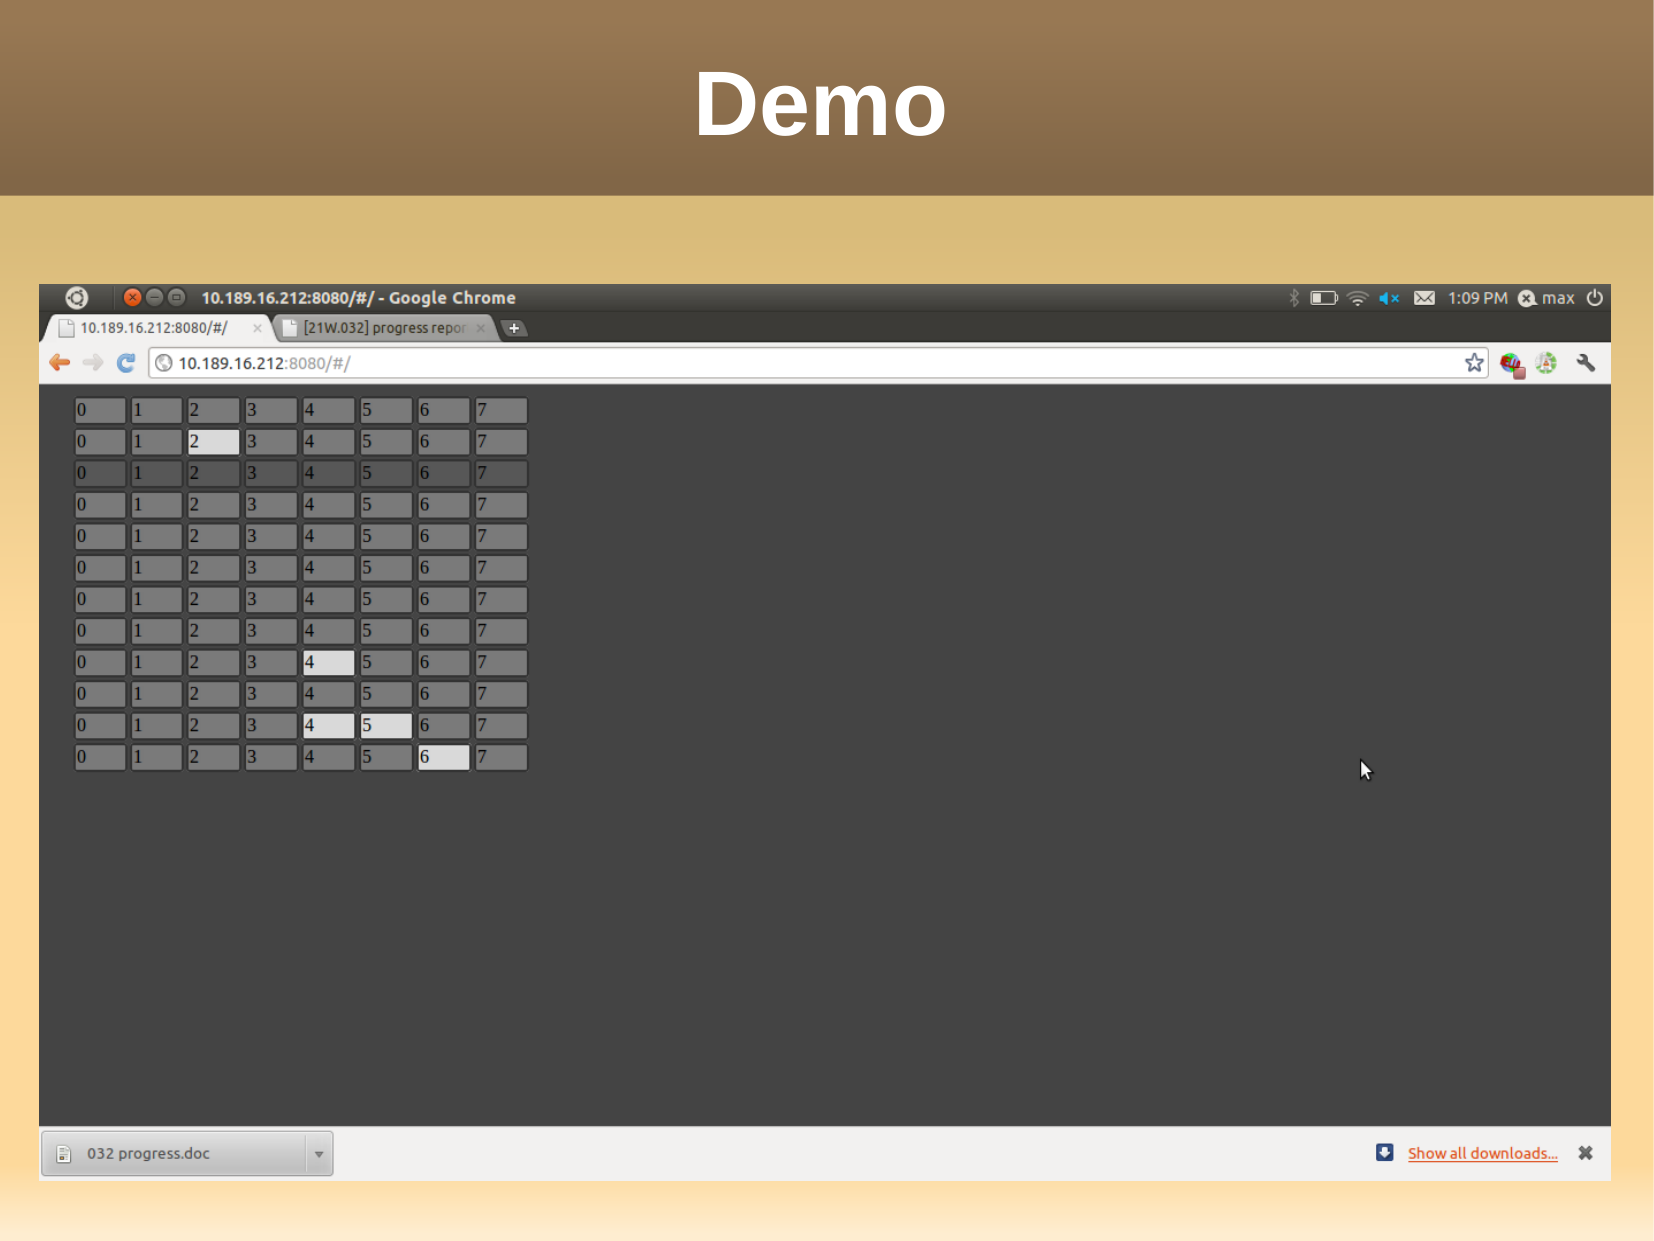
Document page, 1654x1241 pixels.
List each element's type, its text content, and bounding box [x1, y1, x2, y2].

picture [0, 0, 1654, 1241]
title Demo [76, 0, 1565, 208]
